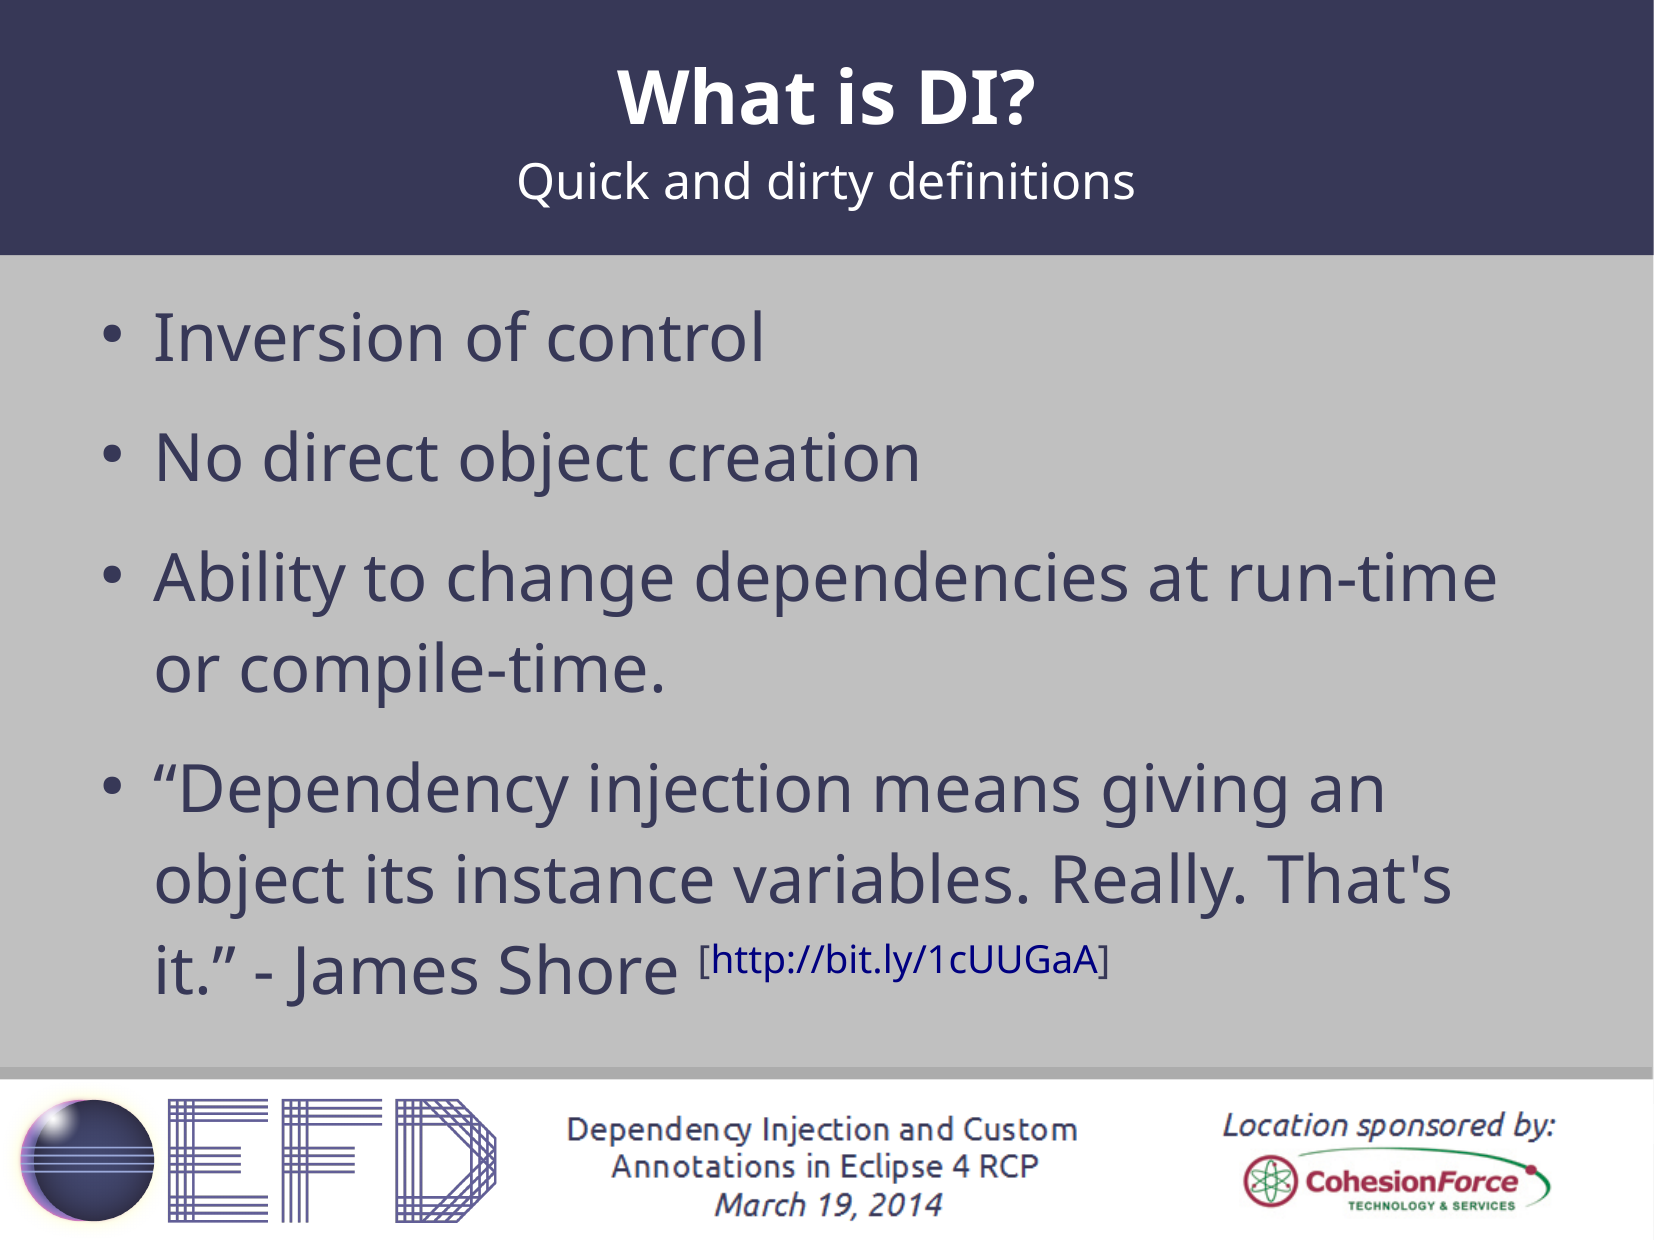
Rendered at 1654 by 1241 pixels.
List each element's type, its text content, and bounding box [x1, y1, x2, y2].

title What is DI? Quick and dirty definitions [82, 25, 1571, 233]
picture [1110, 1104, 1654, 1241]
list Inversion of control No direct object creation Ability to change dependencies at run-time or compile-time. “Dependency injection means giving an object its instance variables. Really. That's it.” - James Shore [http://bit.ly/1cUUGaA] [82, 290, 1538, 1109]
picture [549, 1109, 1105, 1241]
picture [0, 1079, 497, 1241]
